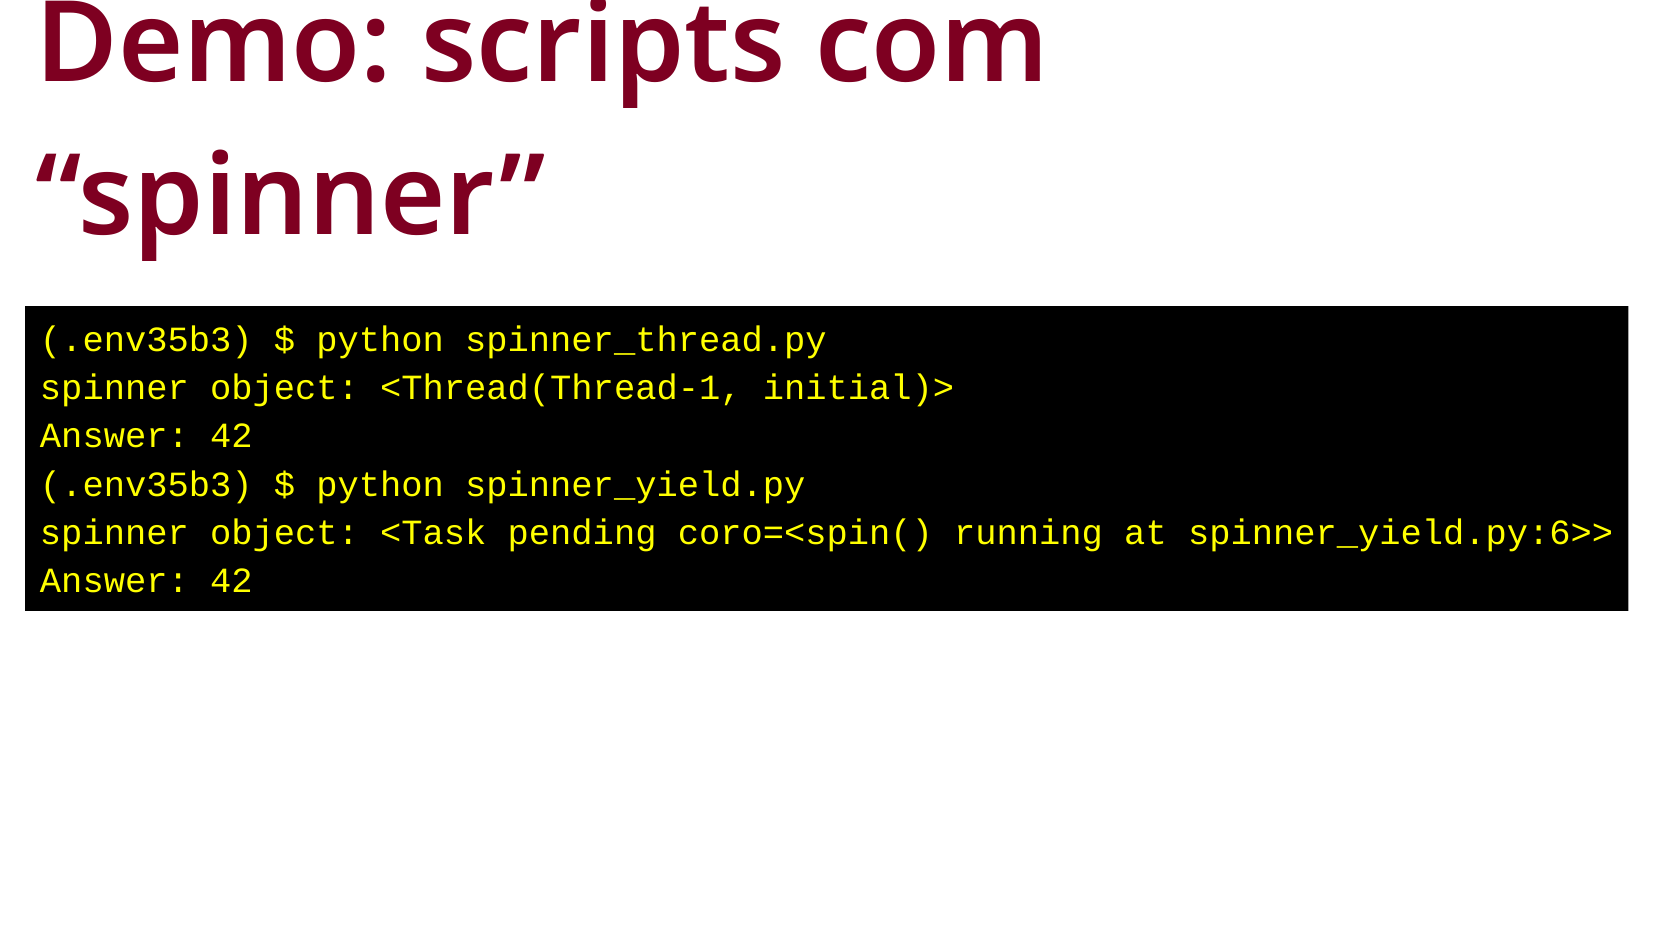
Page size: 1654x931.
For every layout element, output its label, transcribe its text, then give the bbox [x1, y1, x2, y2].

title Demo: scripts com “spinner” [35, 37, 1571, 193]
text_box (.env35b3) $ python spinner_thread.py spinner object: <Thread(Thread-1, initial)> Answer: 42 (.env35b3) $ python spinner_yield.py spinner object: <Task pending coro=<spin() running at spinner_yield.py:6>> Answer: 42 [25, 306, 1629, 603]
